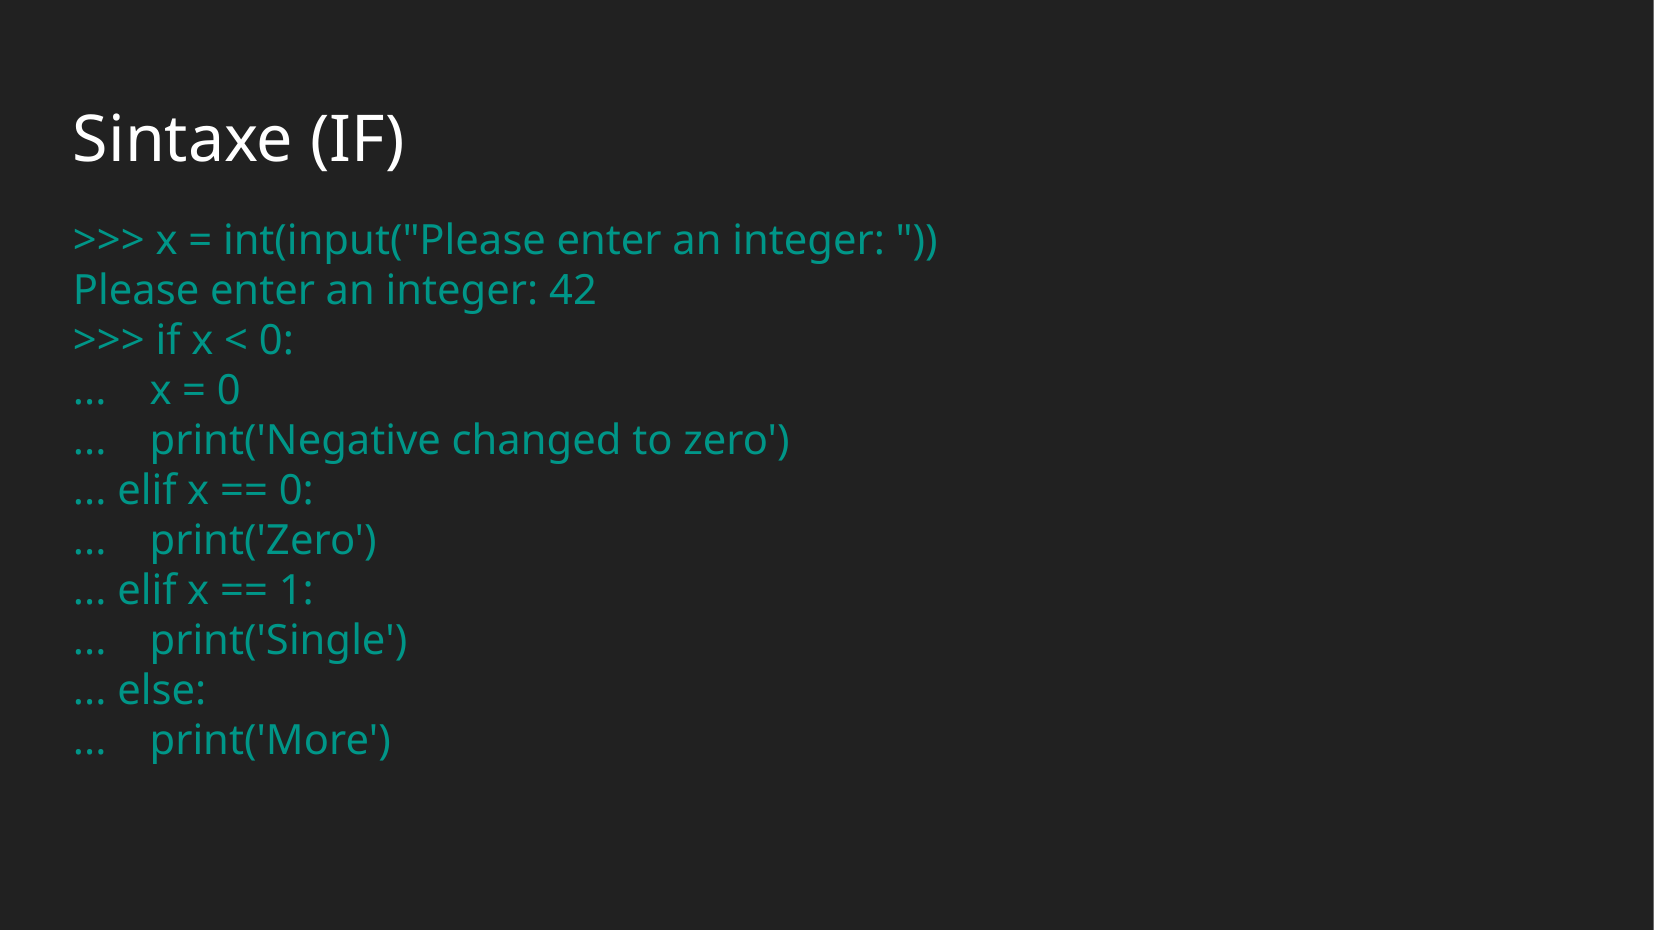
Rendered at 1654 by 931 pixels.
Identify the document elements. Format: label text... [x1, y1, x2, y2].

title Sintaxe (IF) [56, 80, 1598, 185]
list >>> x = int(input("Please enter an integer: ")) Please enter an integer: 42 >>> if x < 0: ... x = 0 ... print('Negative changed to zero') ... elif x == 0: ... print('Zero') ... elif x == 1: ... print('Single') ... else: ... print('More') [56, 195, 1585, 914]
